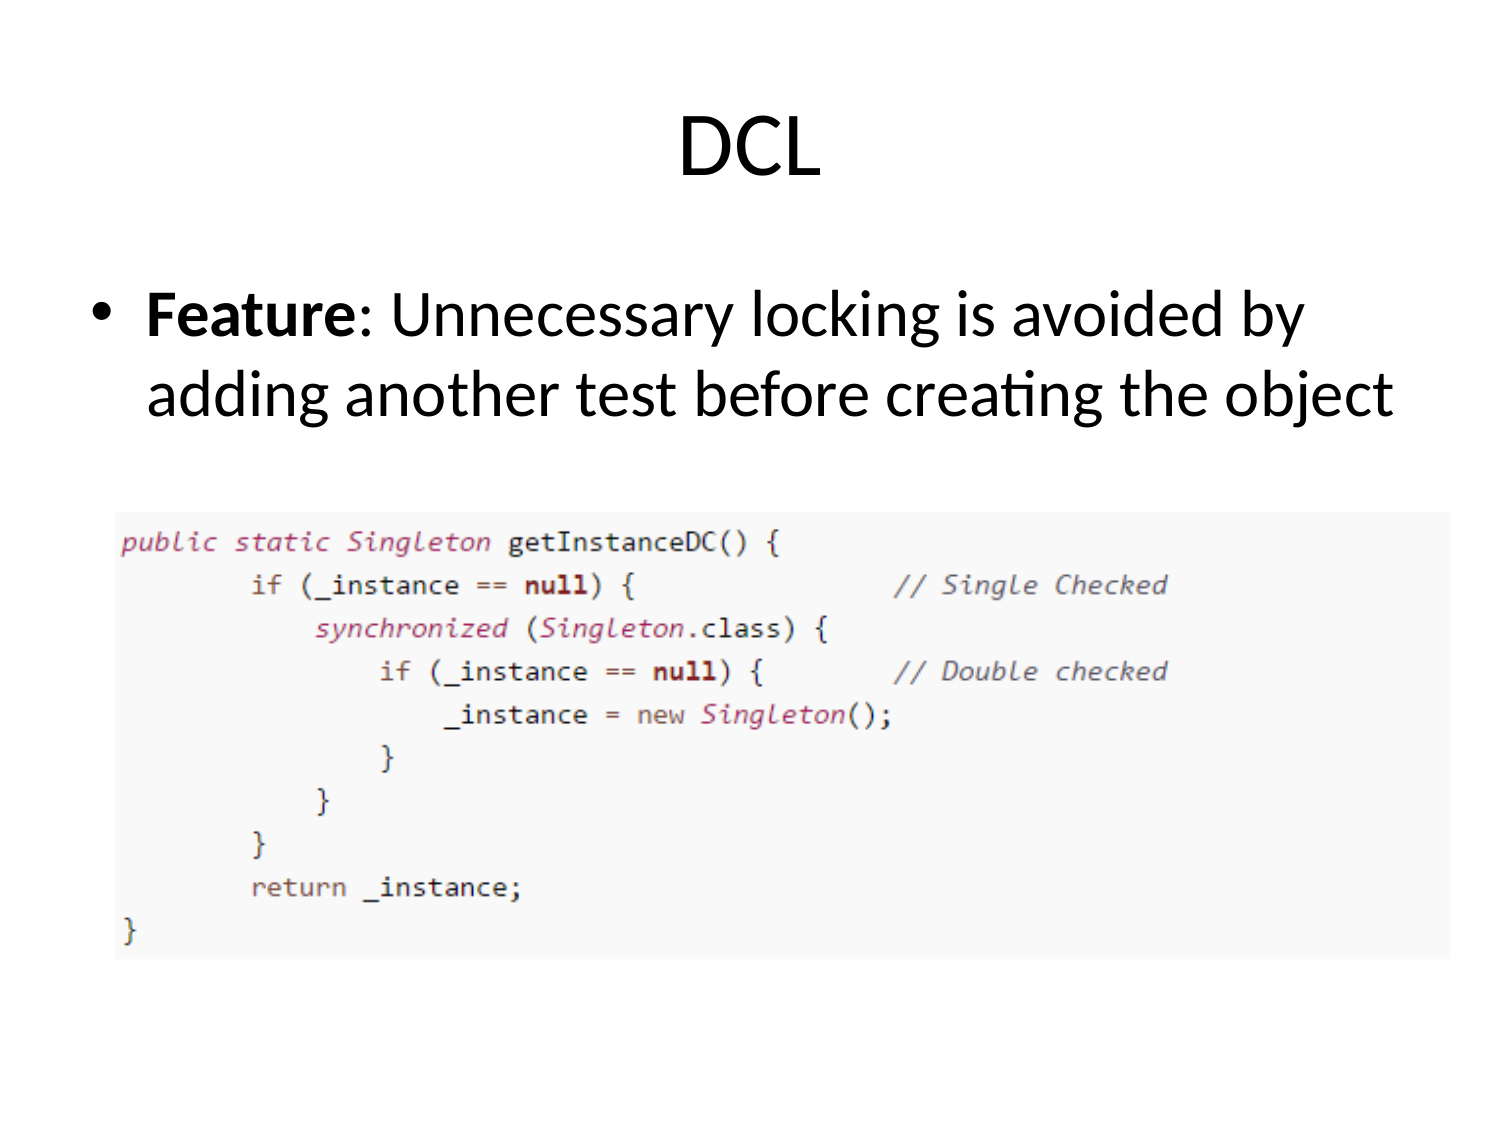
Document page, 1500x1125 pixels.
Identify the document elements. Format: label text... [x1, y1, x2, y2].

picture [93, 481, 1471, 1000]
title DCL [75, 45, 1425, 233]
list Feature: Unnecessary locking is avoided by adding another test before creating the object [75, 262, 1425, 1005]
